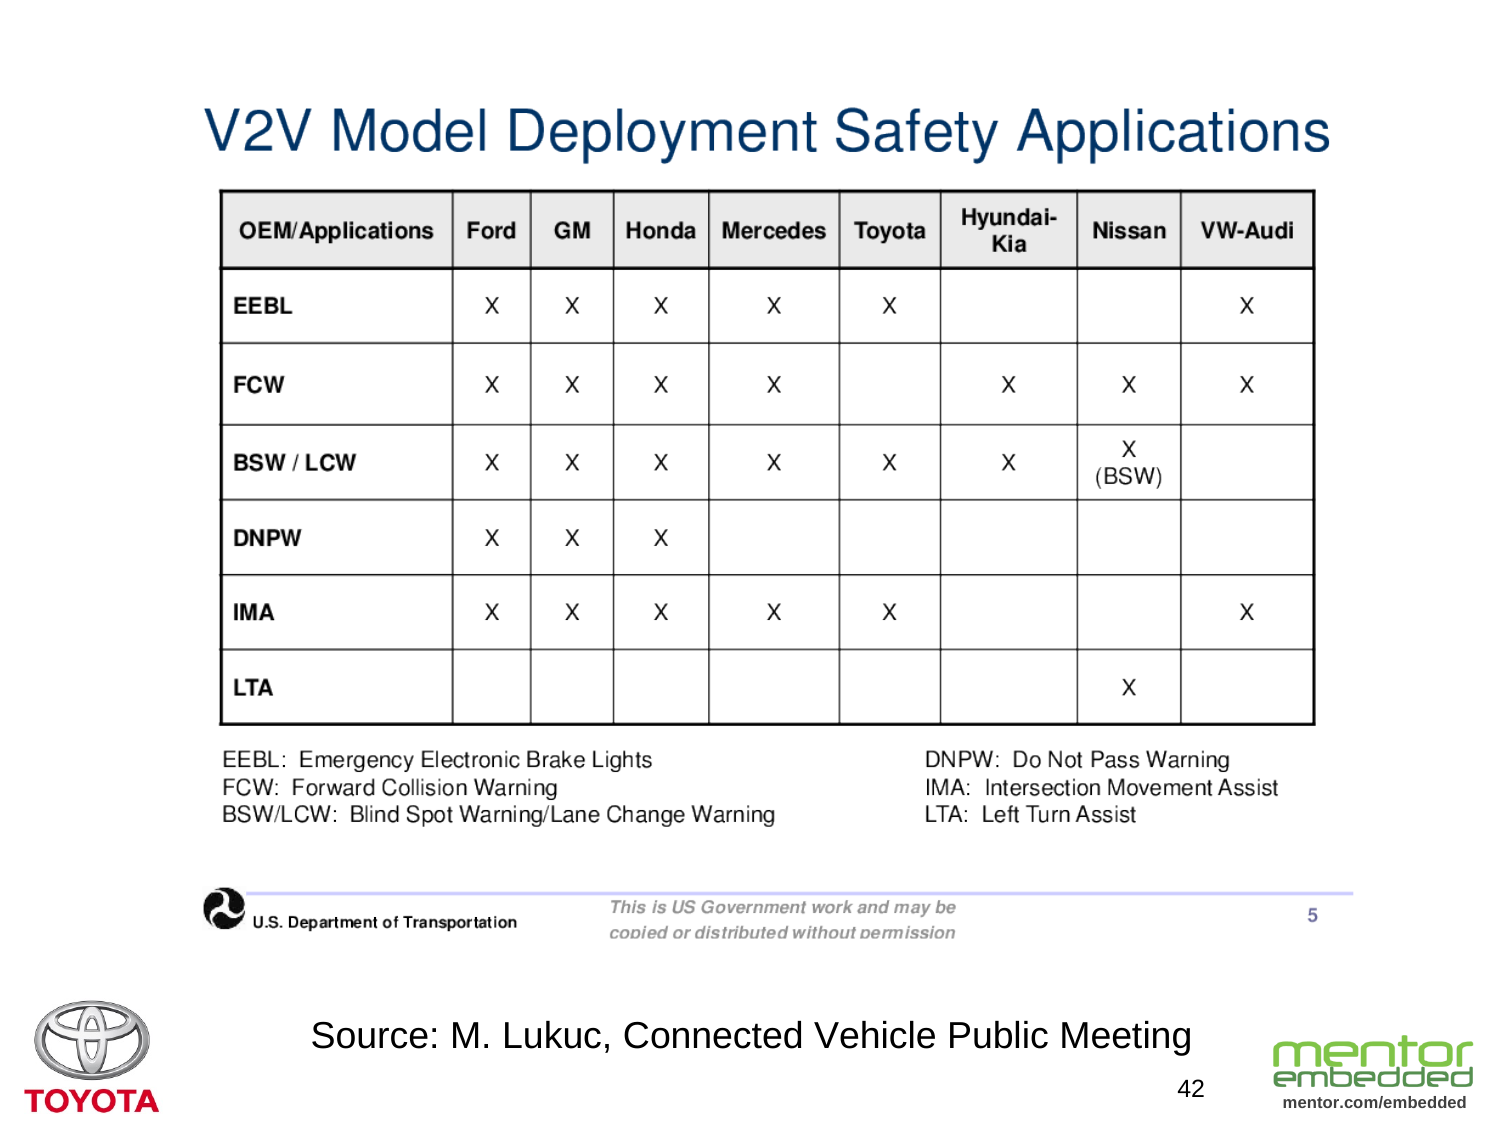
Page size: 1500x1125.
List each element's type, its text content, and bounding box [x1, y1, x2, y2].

picture [177, 78, 1378, 979]
picture [24, 998, 163, 1114]
picture [1268, 1030, 1476, 1092]
text_box Source: M. Lukuc, Connected Vehicle Public Meeting [295, 1008, 1205, 1065]
